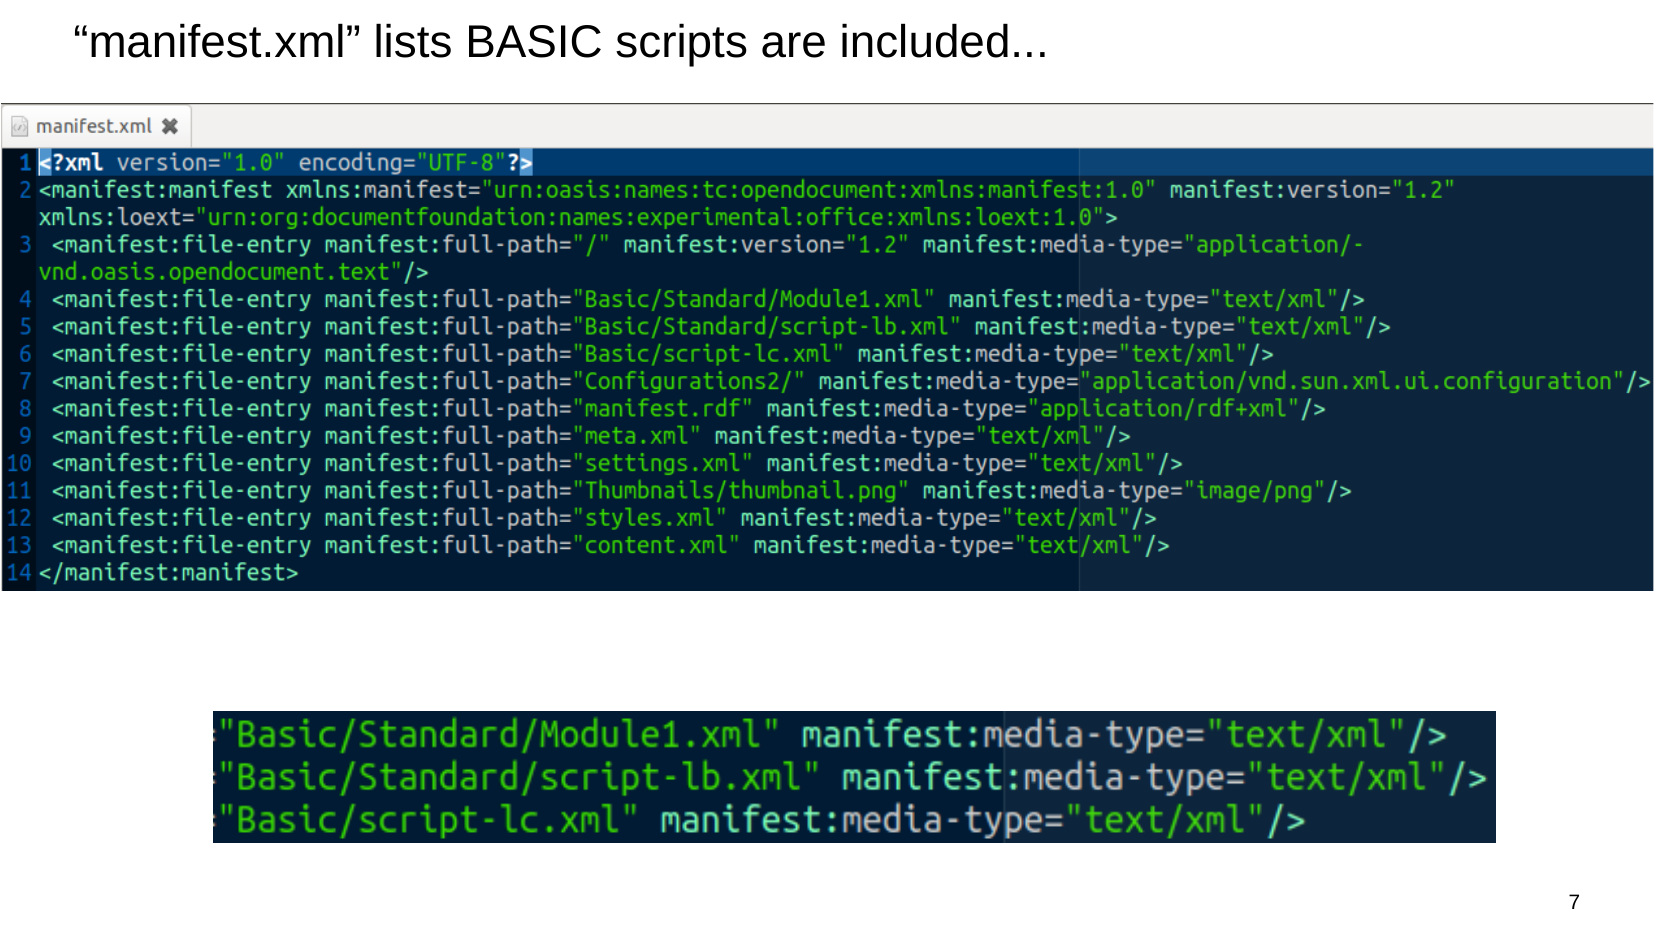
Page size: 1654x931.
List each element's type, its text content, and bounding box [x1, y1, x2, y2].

picture [213, 711, 1496, 843]
subtitle “manifest.xml” lists BASIC scripts are included... [73, 16, 1562, 87]
picture [1, 103, 1654, 591]
text_box <number> [1553, 883, 1654, 922]
